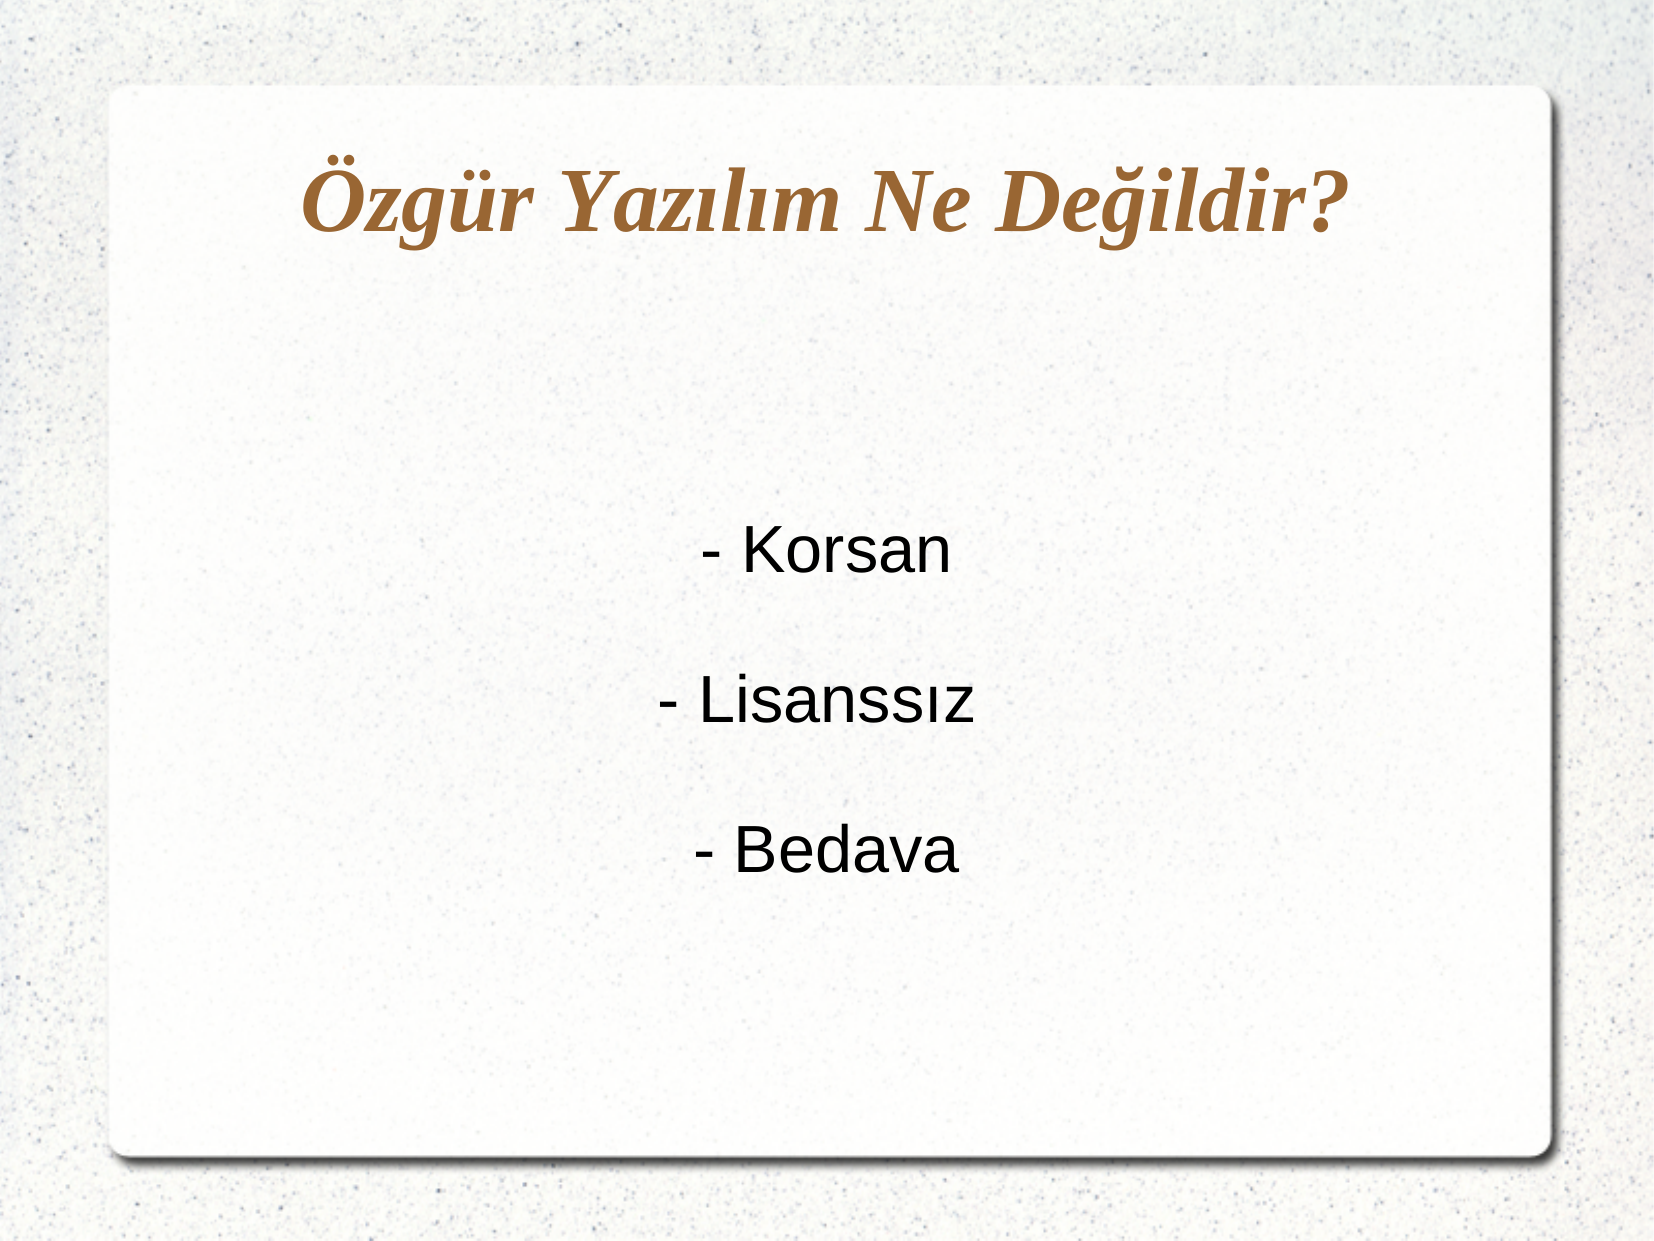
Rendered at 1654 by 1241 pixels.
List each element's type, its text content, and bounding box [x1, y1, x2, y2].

picture [0, 0, 1654, 1241]
subtitle - Korsan - Lisanssız - Bedava [82, 290, 1571, 1109]
title Özgür Yazılım Ne Değildir? [118, 96, 1536, 290]
